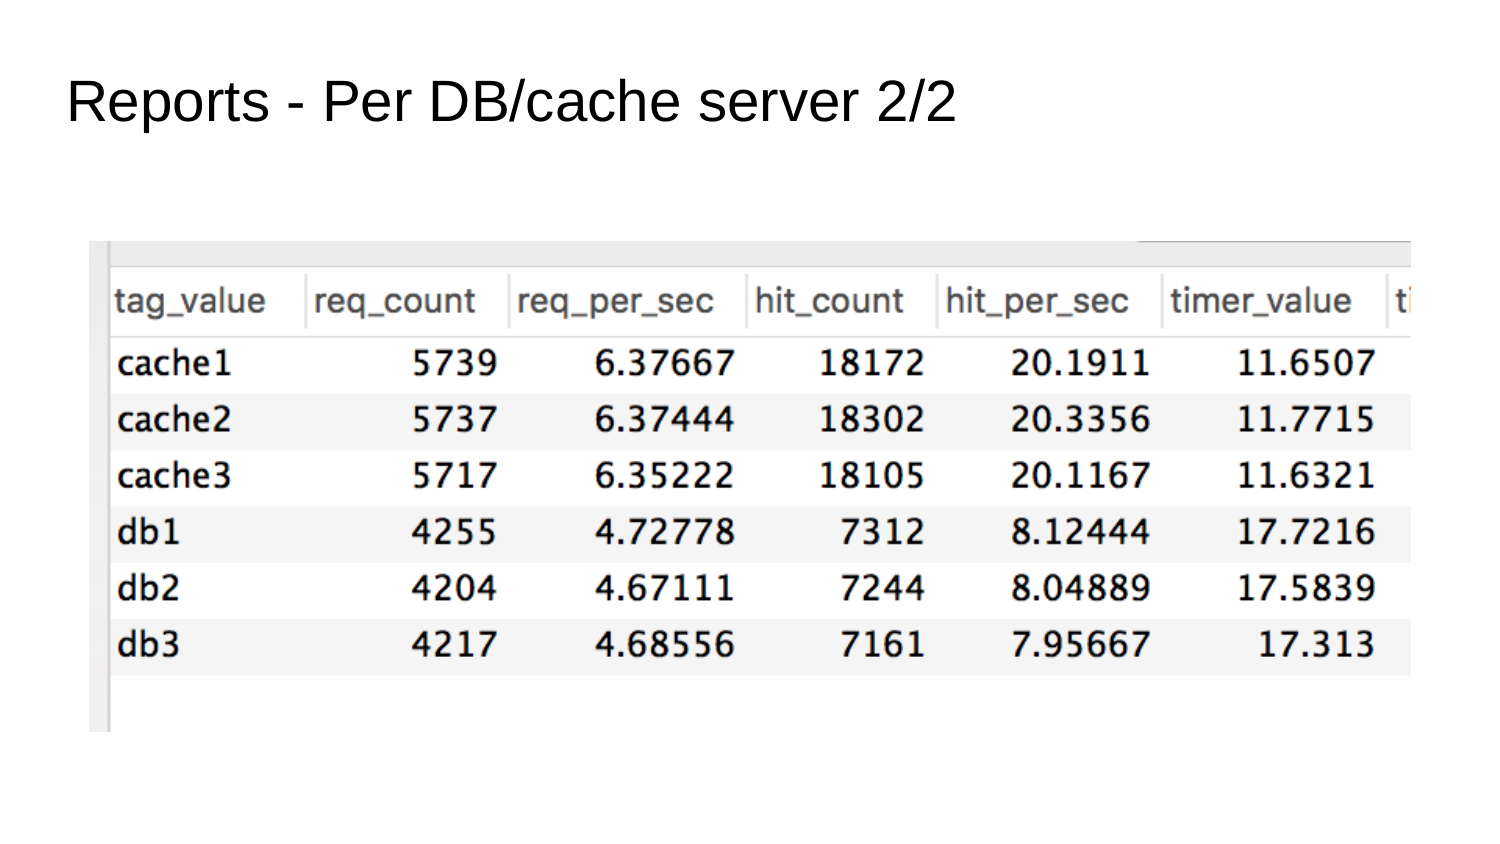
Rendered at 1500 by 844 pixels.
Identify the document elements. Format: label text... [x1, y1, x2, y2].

title Reports - Per DB/cache server 2/2 [51, 48, 1449, 142]
picture [89, 241, 1411, 732]
